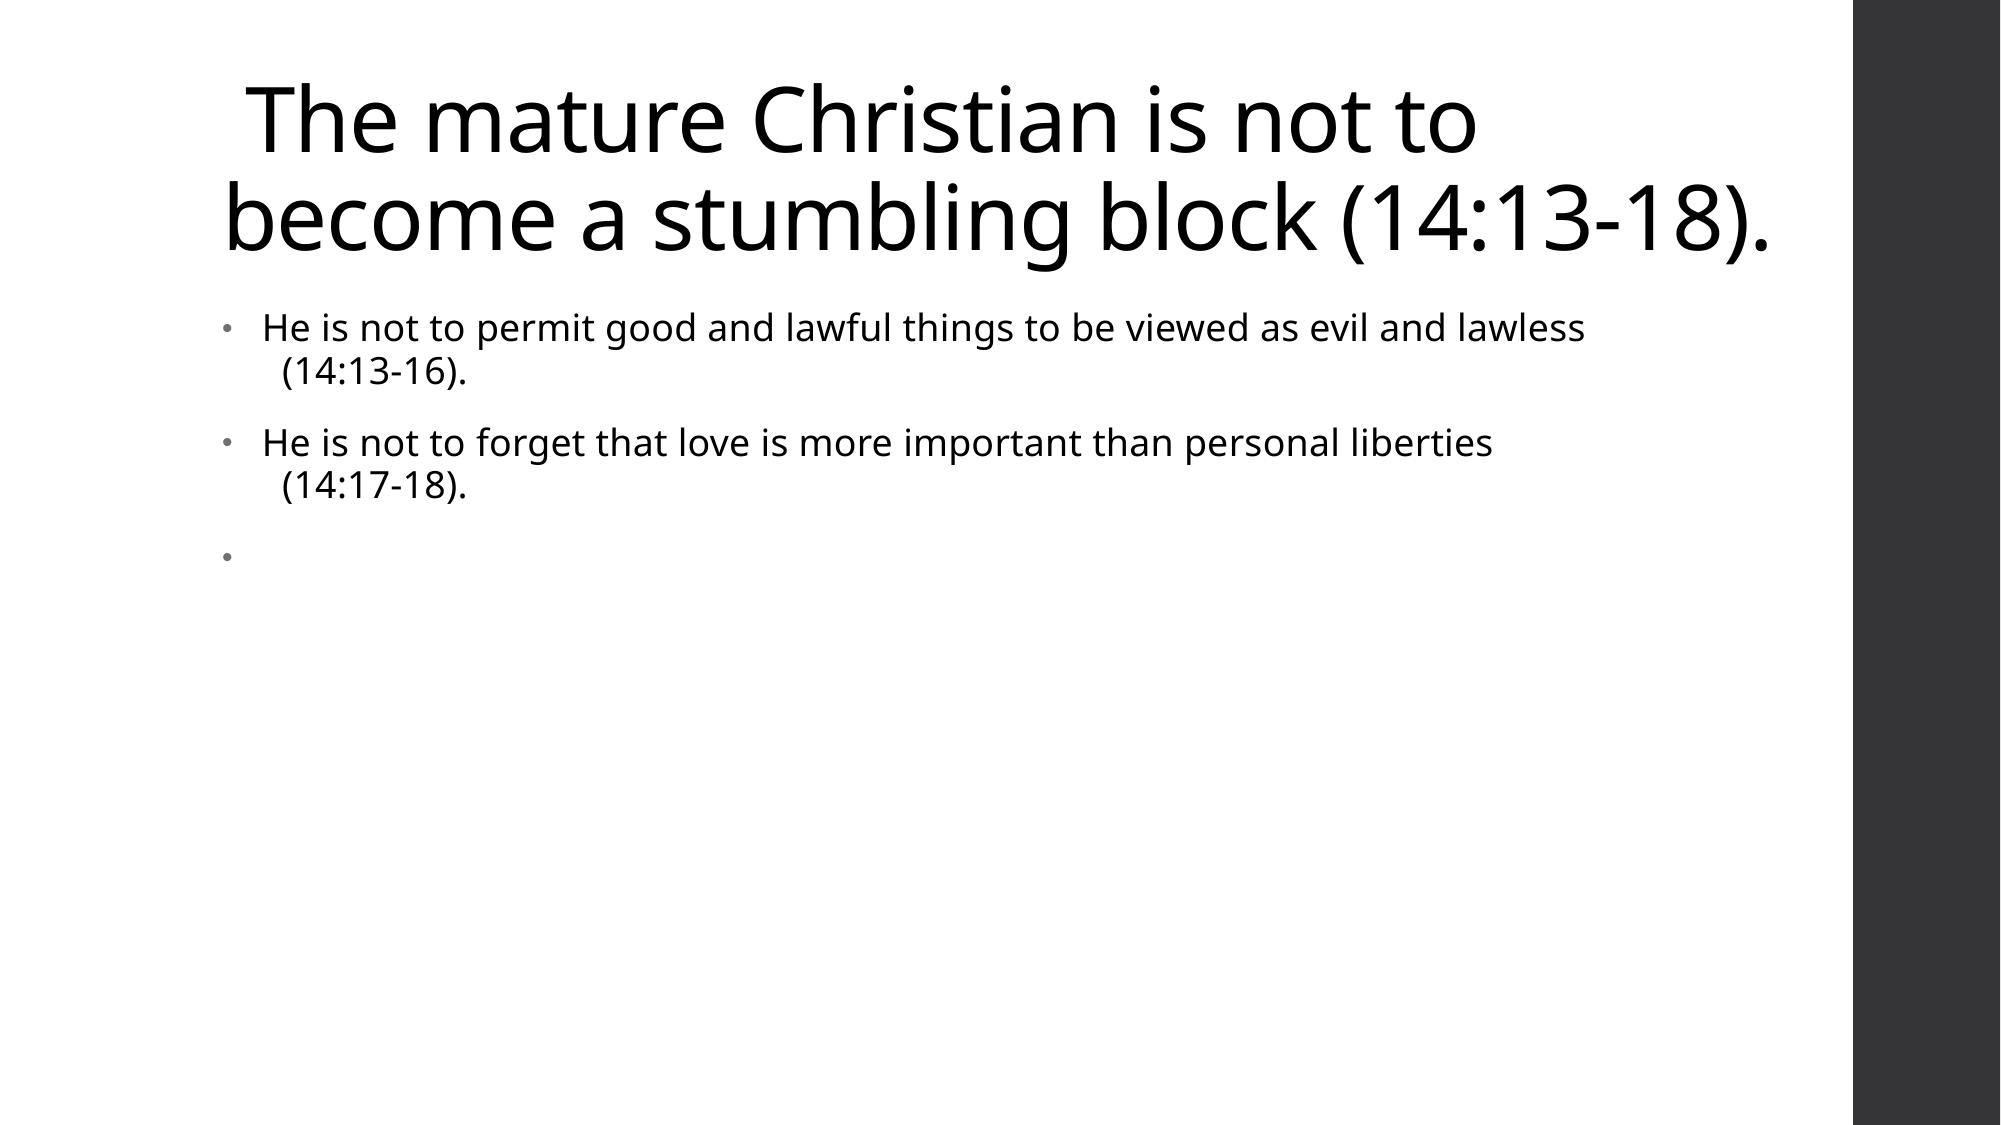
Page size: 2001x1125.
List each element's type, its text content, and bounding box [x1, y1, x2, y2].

list He is not to permit good and lawful things to be viewed as evil and lawless (14:13-16). He is not to forget that love is more important than personal liberties (14:17-18). [206, 299, 1617, 1014]
title The mature Christian is not to become a stumbling block (14:13-18). [206, 60, 1797, 278]
